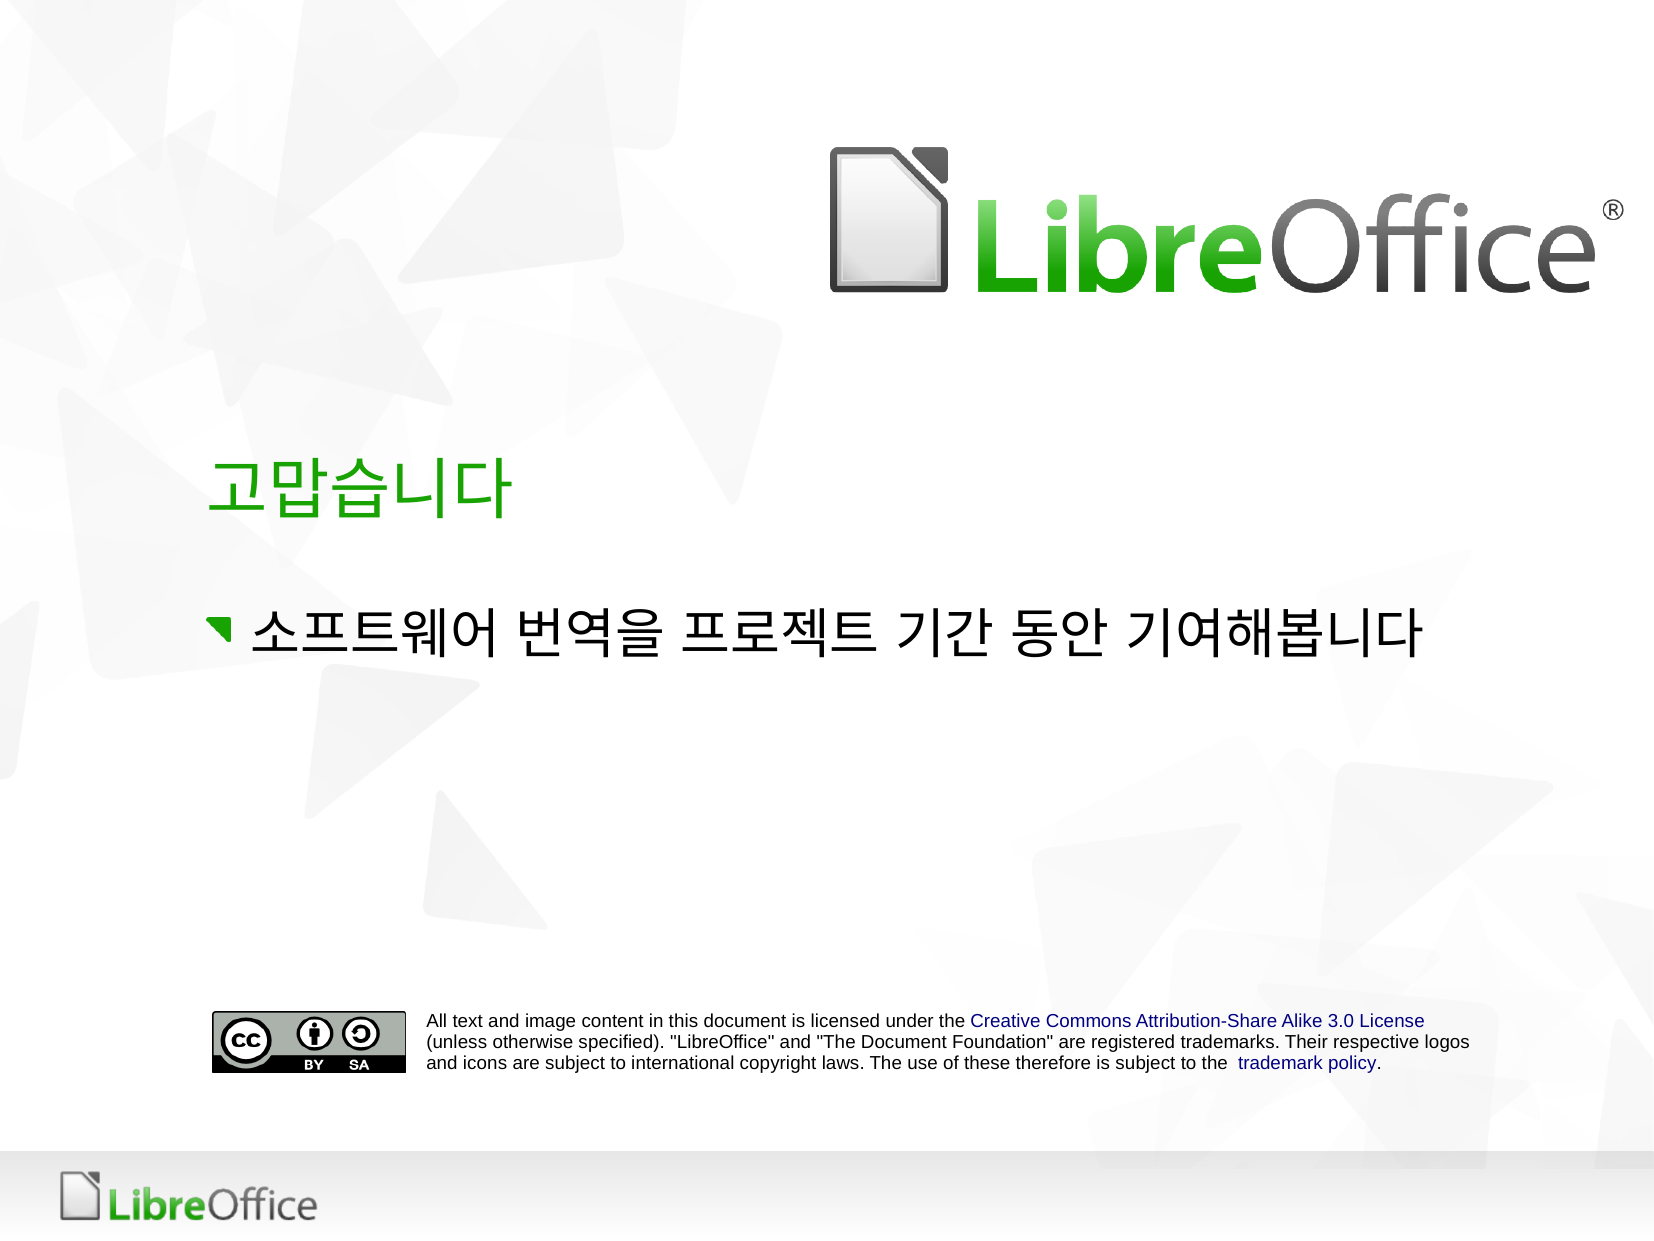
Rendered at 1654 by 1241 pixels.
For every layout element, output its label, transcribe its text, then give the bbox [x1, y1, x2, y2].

picture [41, 1152, 206, 1240]
title 고맙습니다 [206, 395, 1477, 573]
picture [915, 548, 1654, 1169]
list 소프트웨어 번역을 프로젝트 기간 동안 기여해봅니다 [206, 590, 1477, 1241]
picture [0, 0, 1654, 930]
